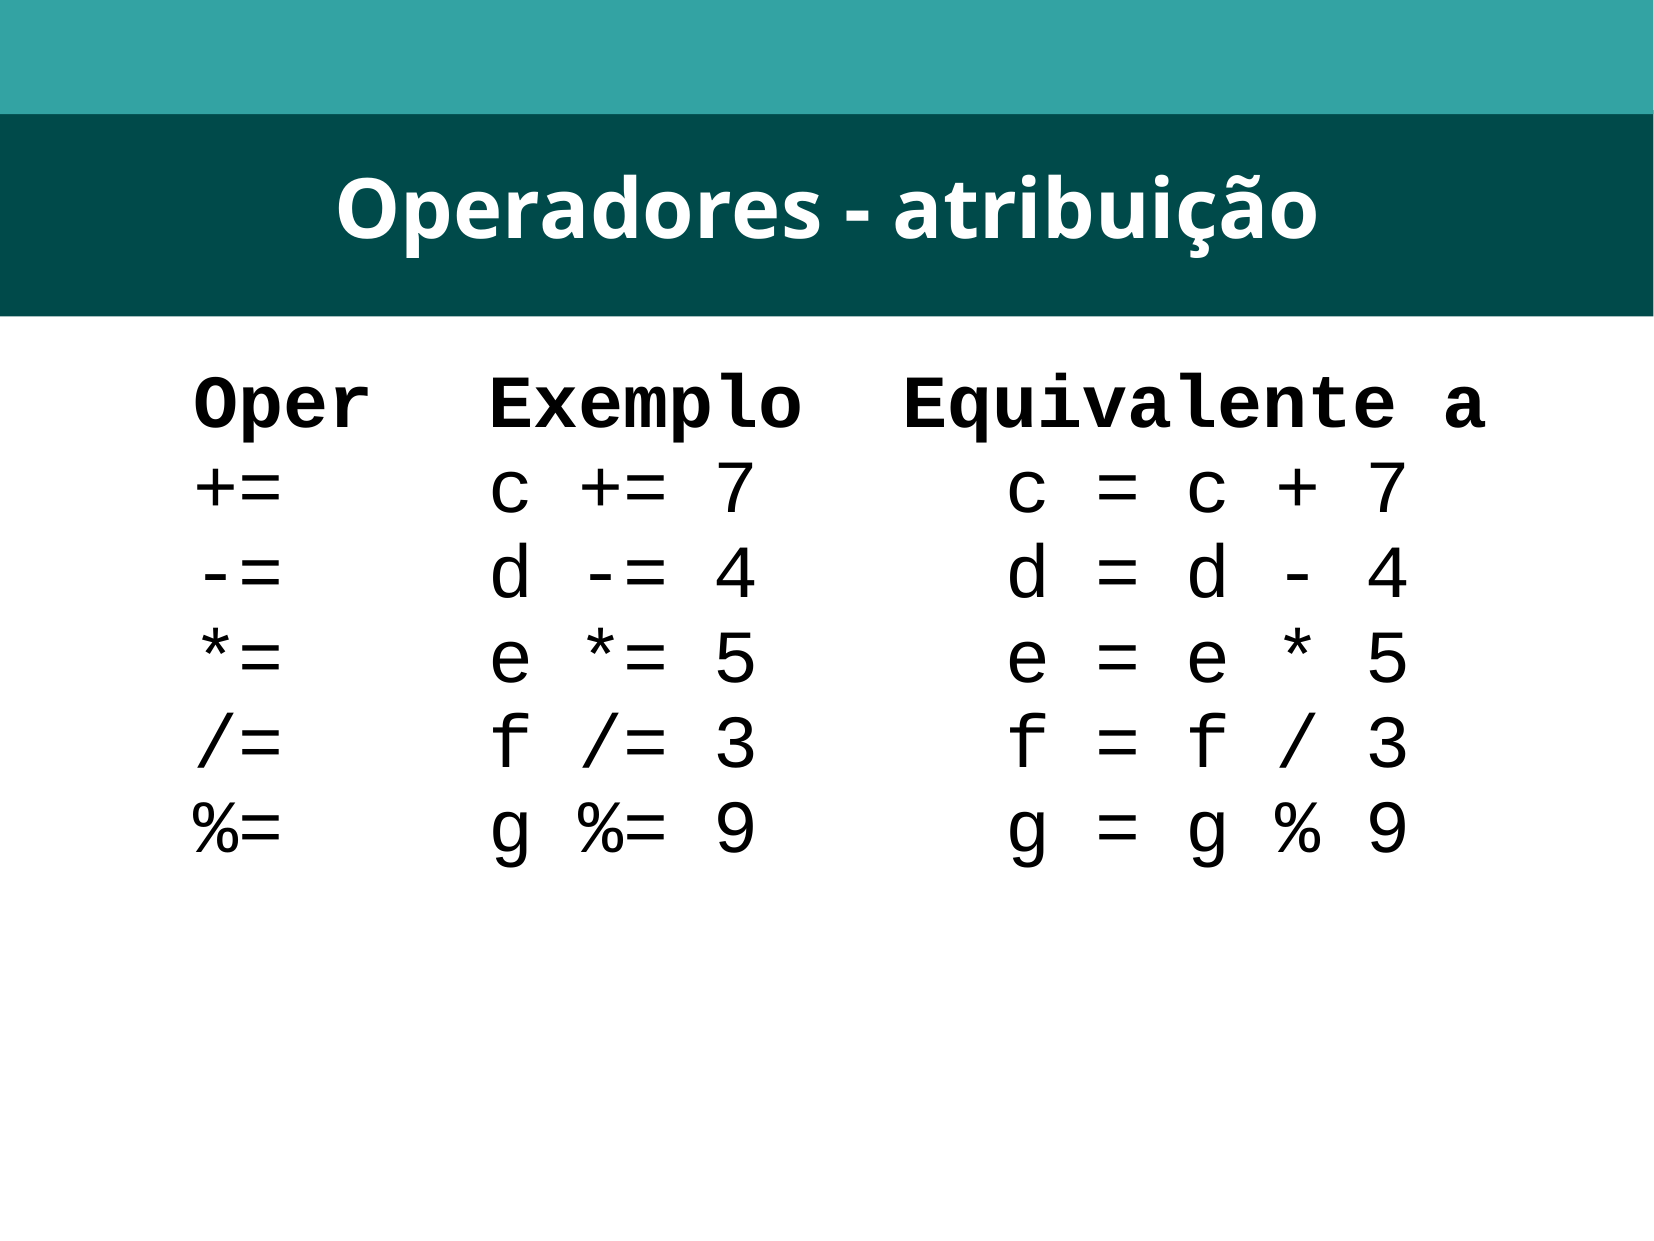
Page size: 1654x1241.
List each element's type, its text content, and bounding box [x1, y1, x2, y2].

text_box Oper Exemplo Equivalente a += c += 7 c = c + 7 -= d -= 4 d = d - 4 *= e *= 5 e = e * 5 /= f /= 3 f = f / 3 %= g %= 9 g = g % 9 [193, 365, 1530, 1046]
title Operadores - atribuição [121, 102, 1534, 311]
